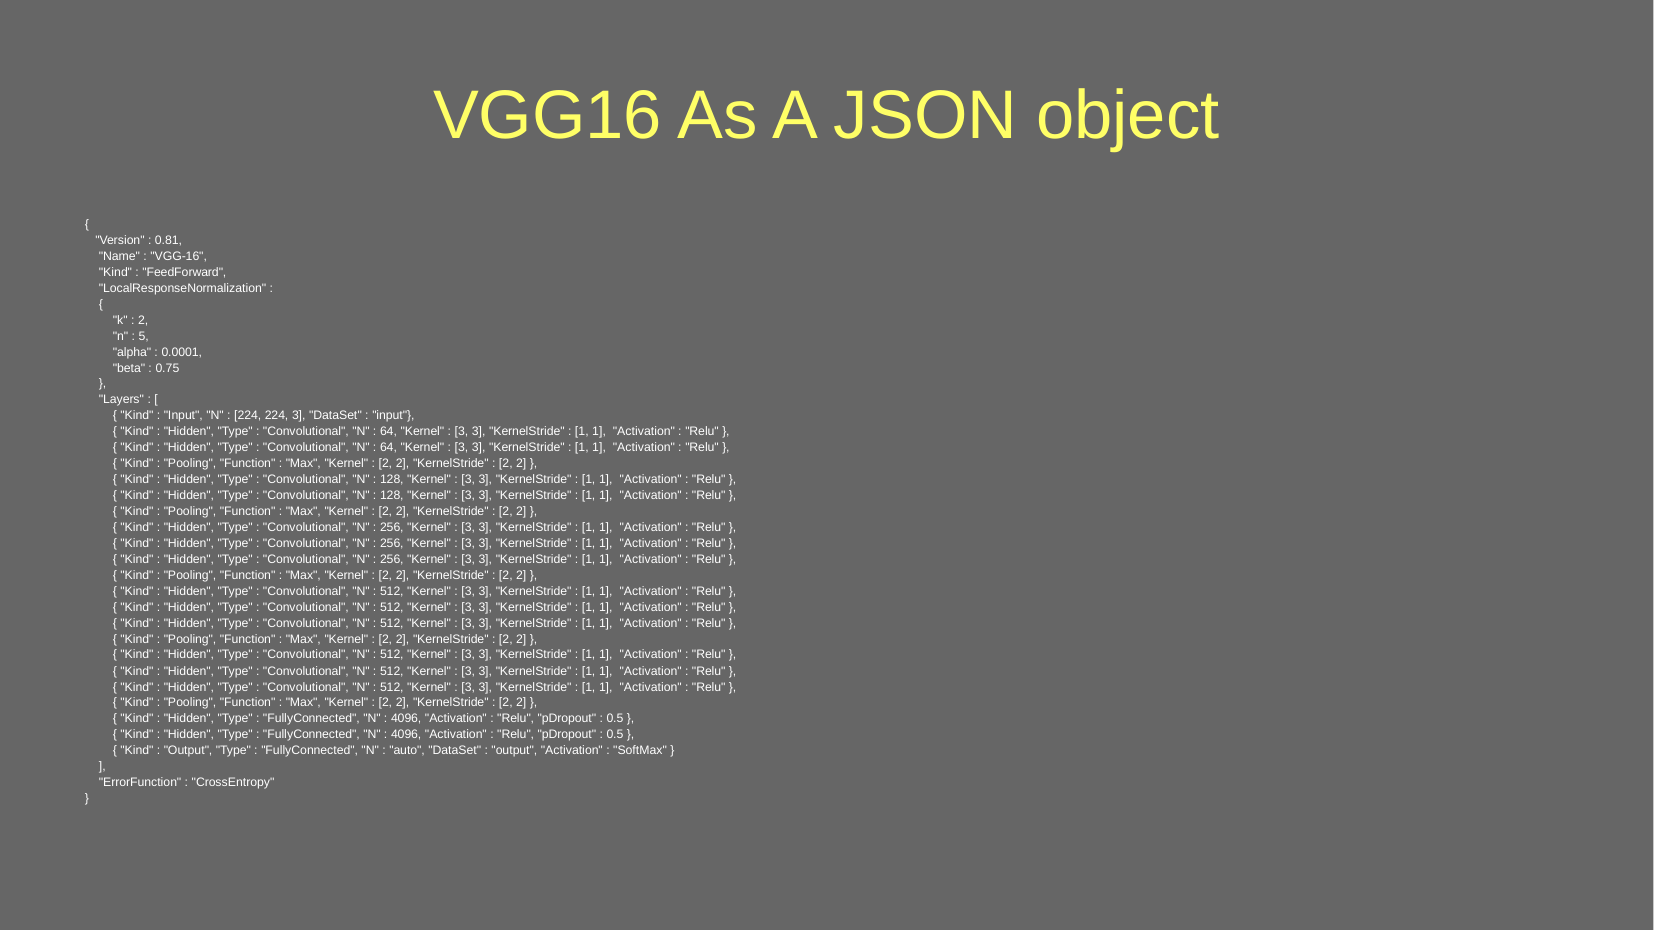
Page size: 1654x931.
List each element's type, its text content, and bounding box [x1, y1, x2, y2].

title VGG16 As A JSON object [82, 36, 1571, 193]
list { "Version" : 0.81, "Name" : "VGG-16", "Kind" : "FeedForward", "LocalResponseNormalization" : { "k" : 2, "n" : 5, "alpha" : 0.0001, "beta" : 0.75 }, "Layers" : [ { "Kind" : "Input", "N" : [224, 224, 3], "DataSet" : "input"}, { "Kind" : "Hidden", "Type" : "Convolutional", "N" : 64, "Kernel" : [3, 3], "KernelStride" : [1, 1], "Activation" : "Relu" }, { "Kind" : "Hidden", "Type" : "Convolutional", "N" : 64, "Kernel" : [3, 3], "KernelStride" : [1, 1], "Activation" : "Relu" }, { "Kind" : "Pooling", "Function" : "Max", "Kernel" : [2, 2], "KernelStride" : [2, 2] }, { "Kind" : "Hidden", "Type" : "Convolutional", "N" : 128, "Kernel" : [3, 3], "KernelStride" : [1, 1], "Activation" : "Relu" }, { "Kind" : "Hidden", "Type" : "Convolutional", "N" : 128, "Kernel" : [3, 3], "KernelStride" : [1, 1], "Activation" : "Relu" }, { "Kind" : "Pooling", "Function" : "Max", "Kernel" : [2, 2], "KernelStride" : [2, 2] }, { "Kind" : "Hidden", "Type" : "Convolutional", "N" : 256, "Kernel" : [3, 3], "KernelStride" : [1, 1], "Activation" : "Relu" }, { "Kind" : "Hidden", "Type" : "Convolutional", "N" : 256, "Kernel" : [3, 3], "KernelStride" : [1, 1], "Activation" : "Relu" }, { "Kind" : "Hidden", "Type" : "Convolutional", "N" : 256, "Kernel" : [3, 3], "KernelStride" : [1, 1], "Activation" : "Relu" }, { "Kind" : "Pooling", "Function" : "Max", "Kernel" : [2, 2], "KernelStride" : [2, 2] }, { "Kind" : "Hidden", "Type" : "Convolutional", "N" : 512, "Kernel" : [3, 3], "KernelStride" : [1, 1], "Activation" : "Relu" }, { "Kind" : "Hidden", "Type" : "Convolutional", "N" : 512, "Kernel" : [3, 3], "KernelStride" : [1, 1], "Activation" : "Relu" }, { "Kind" : "Hidden", "Type" : "Convolutional", "N" : 512, "Kernel" : [3, 3], "KernelStride" : [1, 1], "Activation" : "Relu" }, { "Kind" : "Pooling", "Function" : "Max", "Kernel" : [2, 2], "KernelStride" : [2, 2] }, { "Kind" : "Hidden", "Type" : "Convolutional", "N" : 512, "Kernel" : [3, 3], "KernelStride" : [1, 1], "Activation" : "Relu" }, { "Kind" : "Hidden", "Type" : "Convolutional", "N" : 512, "Kernel" : [3, 3], "KernelStride" : [1, 1], "Activation" : "Relu" }, { "Kind" : "Hidden", "Type" : "Convolutional", "N" : 512, "Kernel" : [3, 3], "KernelStride" : [1, 1], "Activation" : "Relu" }, { "Kind" : "Pooling", "Function" : "Max", "Kernel" : [2, 2], "KernelStride" : [2, 2] }, { "Kind" : "Hidden", "Type" : "FullyConnected", "N" : 4096, "Activation" : "Relu", "pDropout" : 0.5 }, { "Kind" : "Hidden", "Type" : "FullyConnected", "N" : 4096, "Activation" : "Relu", "pDropout" : 0.5 }, { "Kind" : "Output", "Type" : "FullyConnected", "N" : "auto", "DataSet" : "output", "Activation" : "SoftMax" } ], "ErrorFunction" : "CrossEntropy" } [82, 217, 1016, 827]
